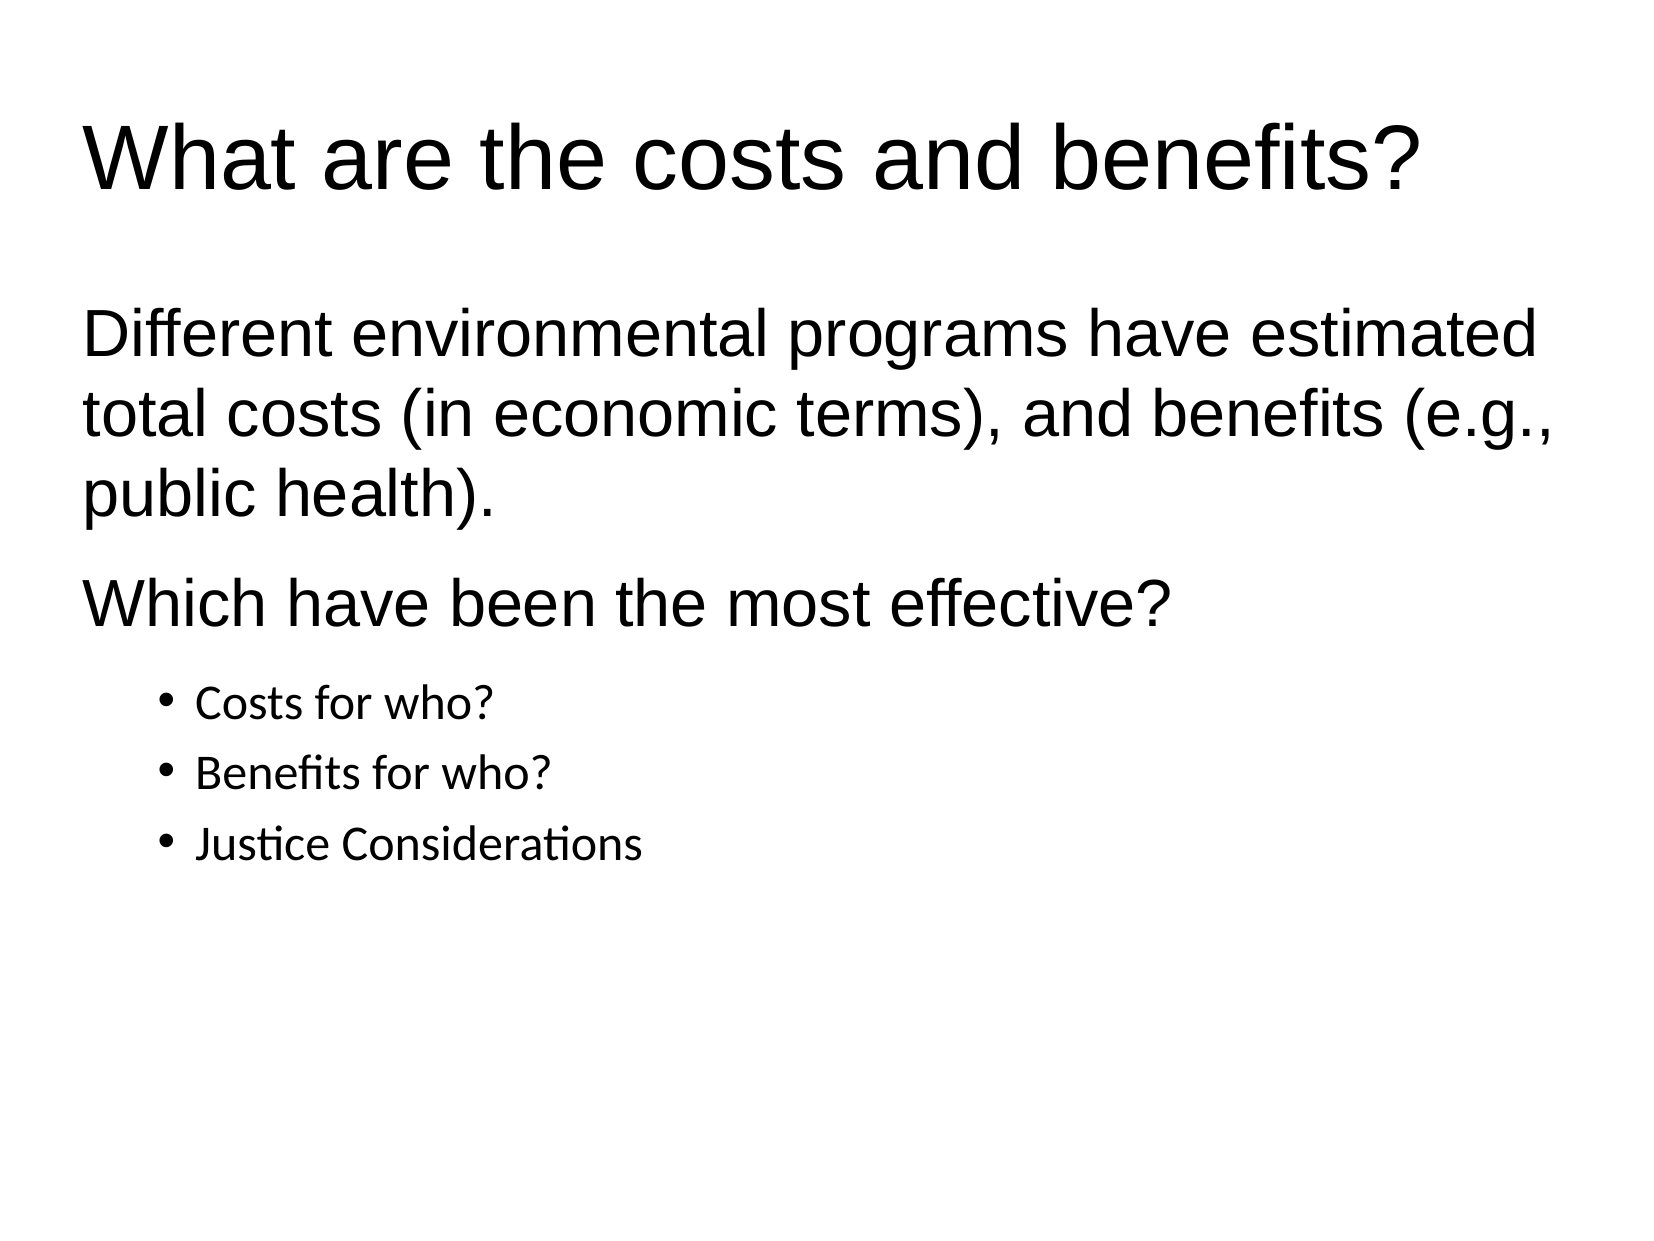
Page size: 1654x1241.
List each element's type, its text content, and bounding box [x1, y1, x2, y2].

title What are the costs and benefits? [82, 49, 1571, 257]
list Different environmental programs have estimated total costs (in economic terms), and benefits (e.g., public health). Which have been the most effective? Costs for who? Benefits for who? Justice Considerations [82, 290, 1571, 1010]
